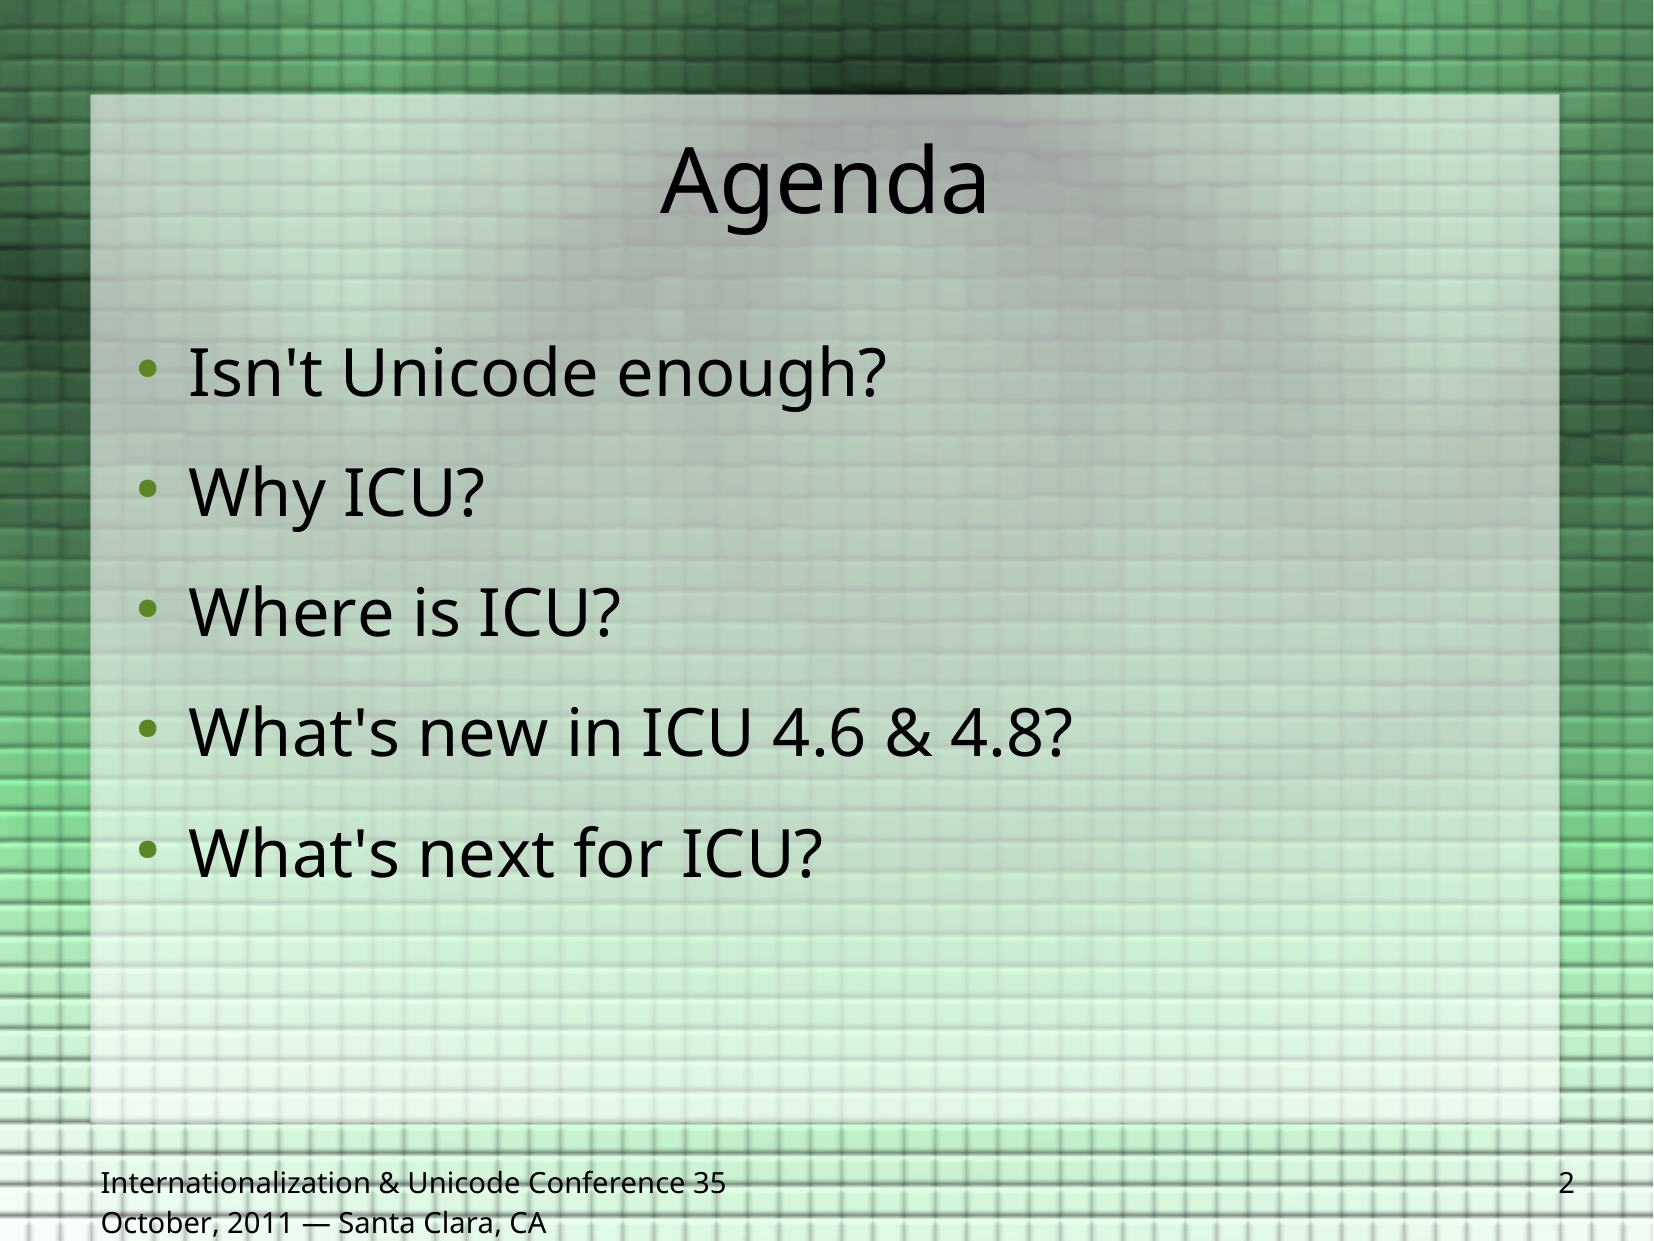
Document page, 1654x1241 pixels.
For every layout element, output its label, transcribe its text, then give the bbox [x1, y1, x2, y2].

list Isn't Unicode enough? Why ICU? Where is ICU? What's new in ICU 4.6 & 4.8? What's next for ICU? [118, 324, 1535, 1093]
picture [0, 0, 1654, 1241]
title Agenda [88, 90, 1565, 266]
